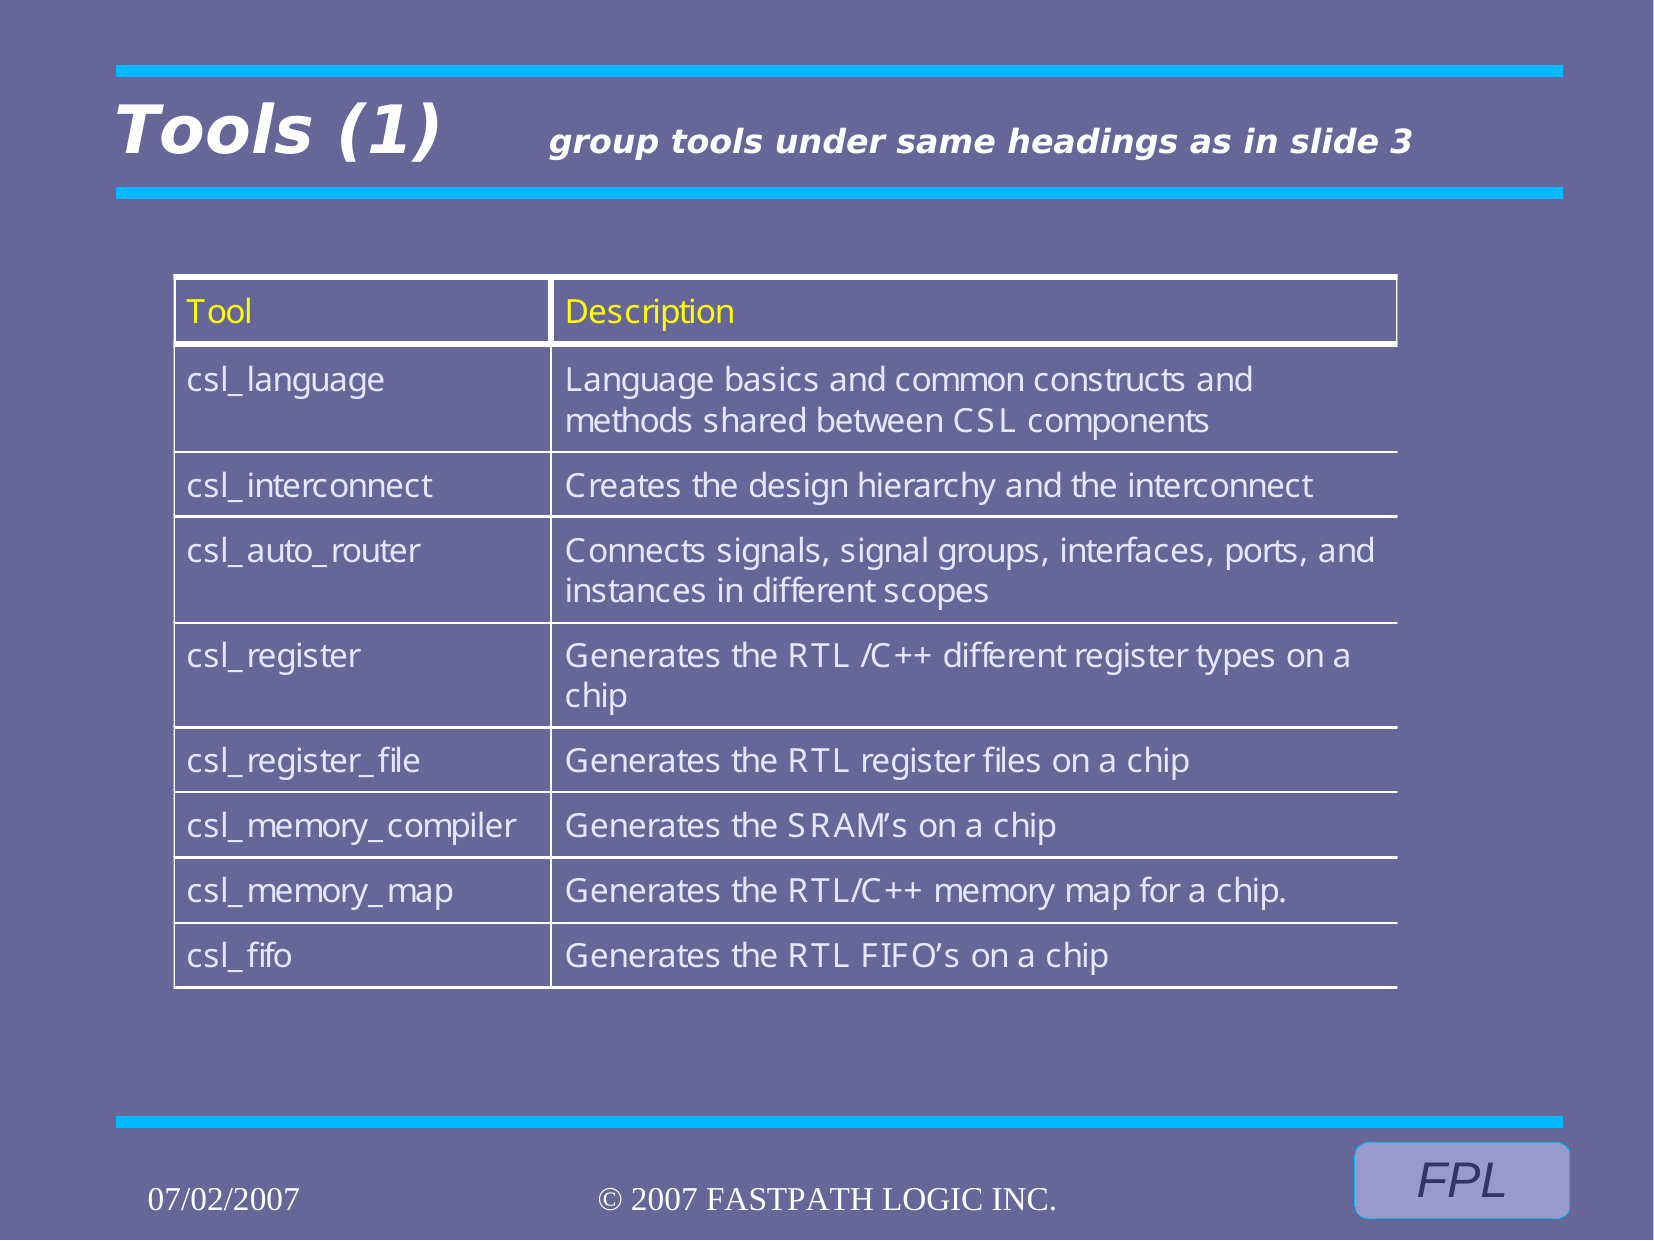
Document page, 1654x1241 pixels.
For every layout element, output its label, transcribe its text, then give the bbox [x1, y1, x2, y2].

title Tools (1) group tools under same headings as in slide 3 [114, 41, 1527, 219]
chart [173, 274, 1398, 1013]
